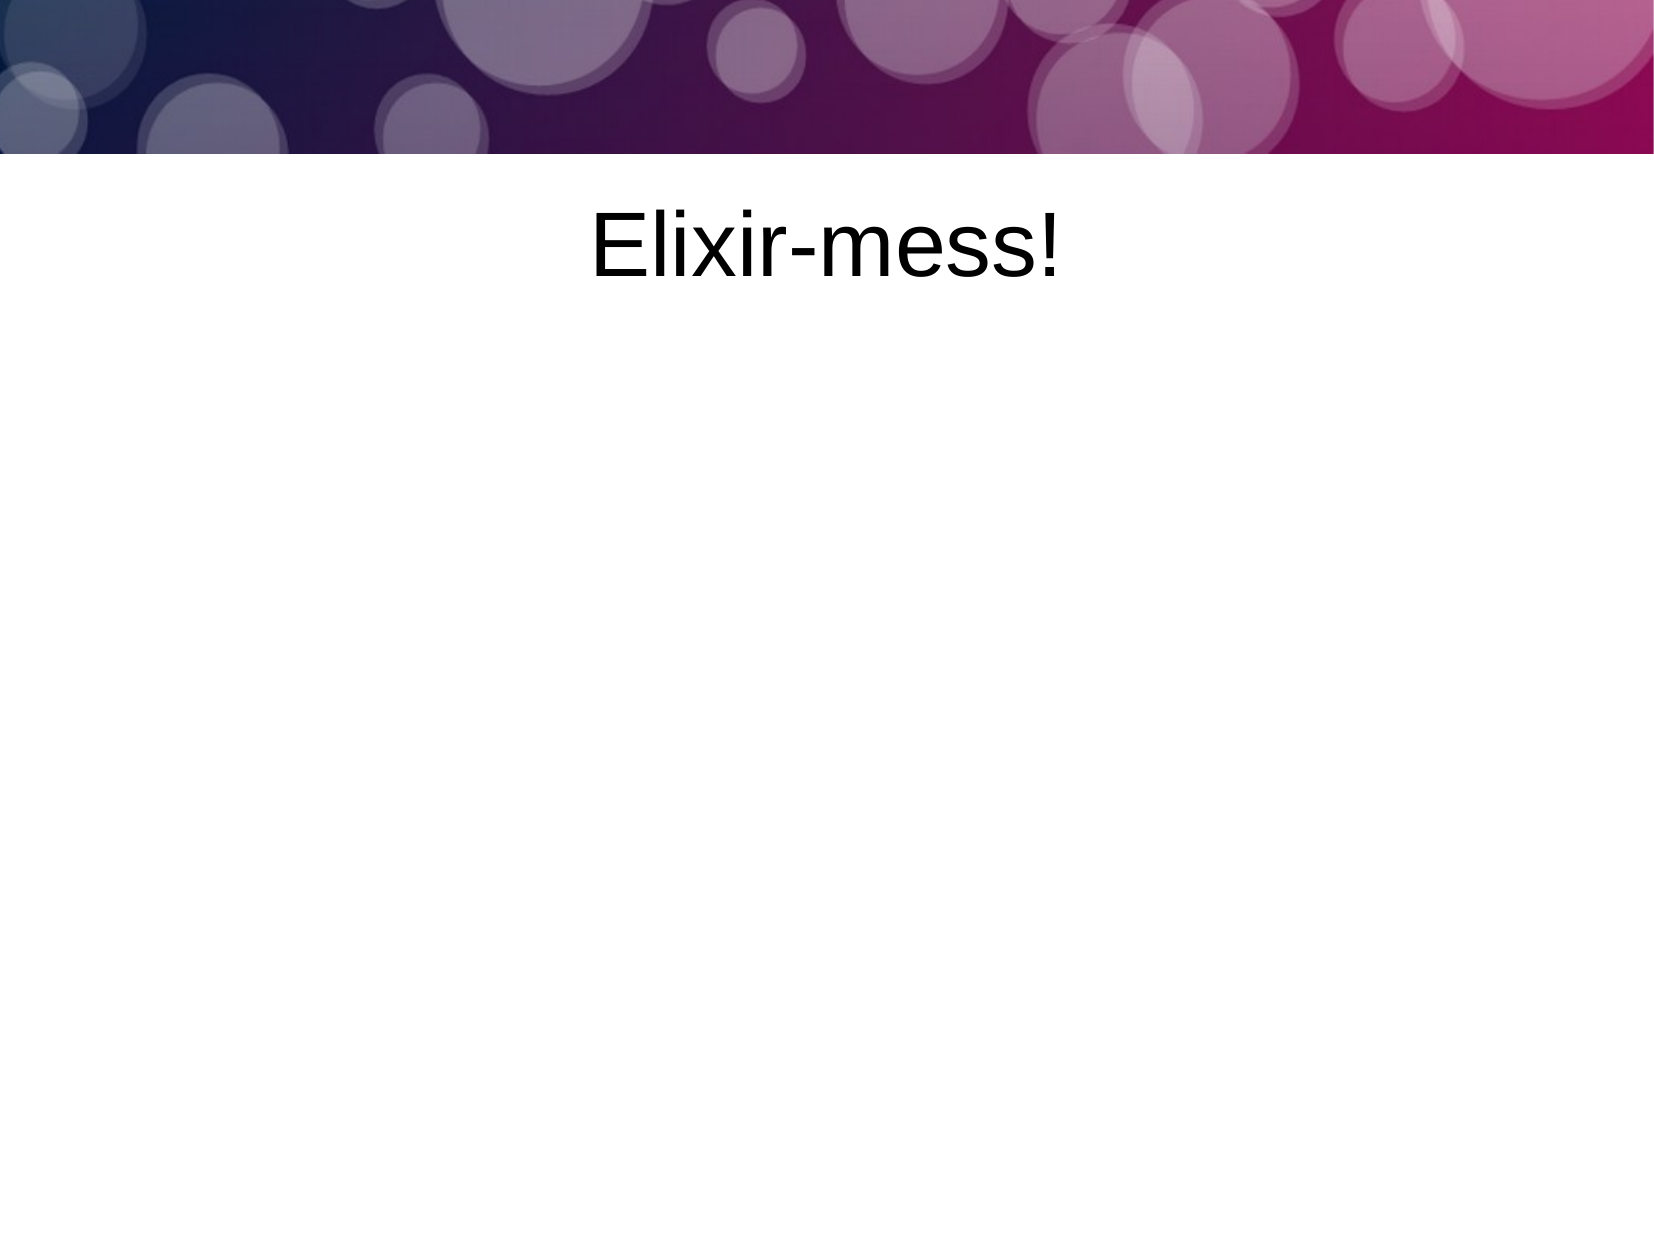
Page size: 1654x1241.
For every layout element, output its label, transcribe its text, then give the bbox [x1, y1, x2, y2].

title Elixir-mess! [82, 159, 1571, 331]
picture [0, 0, 1654, 154]
